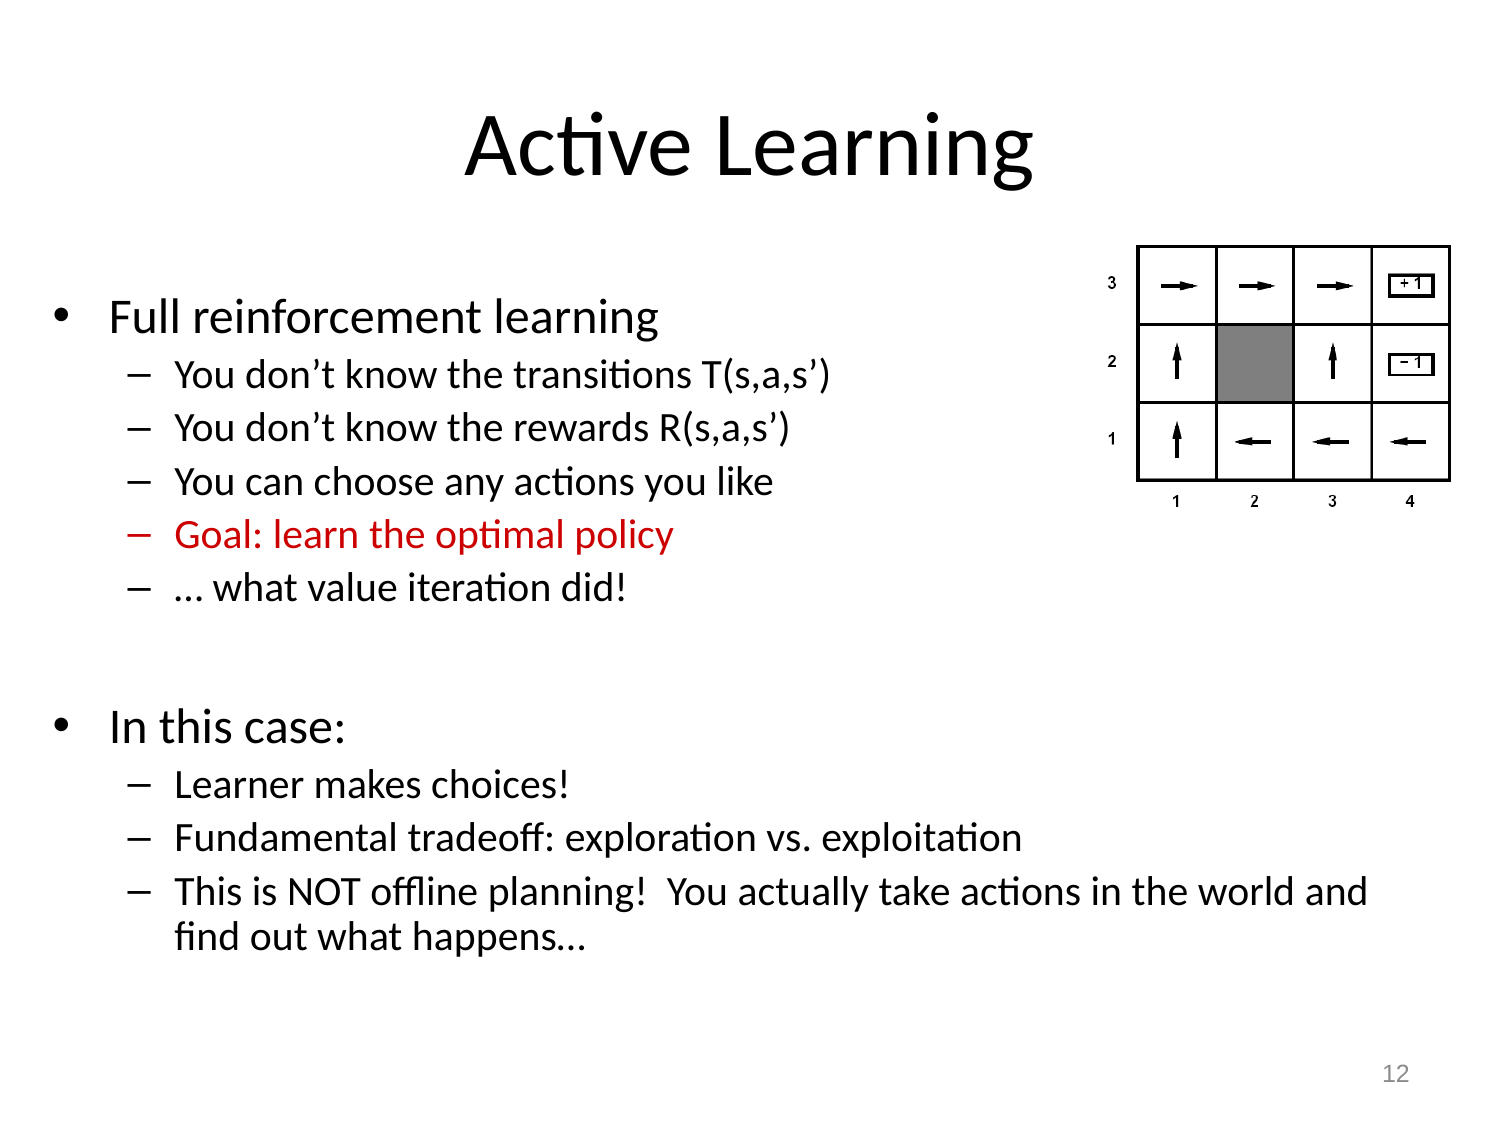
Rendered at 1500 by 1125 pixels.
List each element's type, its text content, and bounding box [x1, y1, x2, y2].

slide_number <number> [1074, 1042, 1425, 1103]
list Full reinforcement learning You don’t know the transitions T(s,a,s’) You don’t know the rewards R(s,a,s’) You can choose any actions you like Goal: learn the optimal policy … what value iteration did! In this case: Learner makes choices! Fundamental tradeoff: exploration vs. exploitation This is NOT offline planning! You actually take actions in the world and find out what happens… [37, 282, 1388, 1025]
picture [1100, 239, 1455, 513]
title Active Learning [75, 45, 1425, 233]
